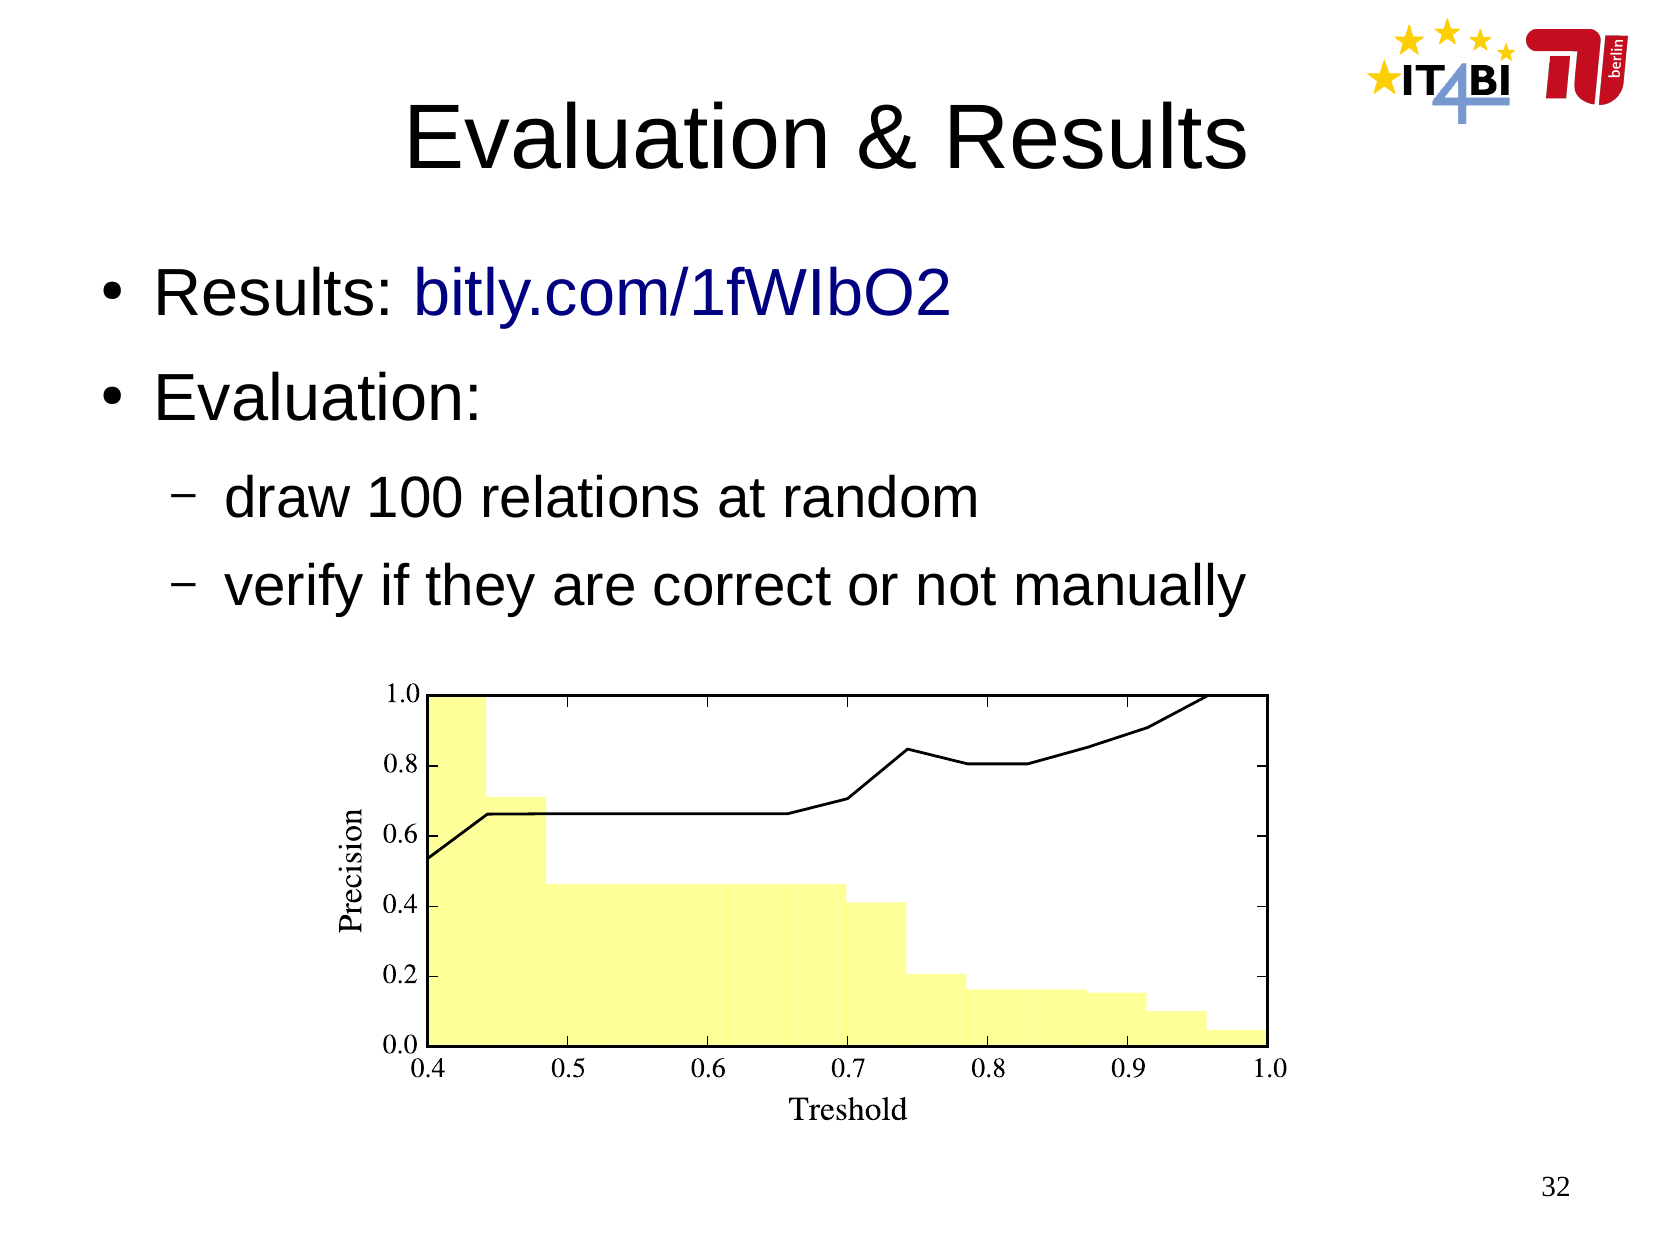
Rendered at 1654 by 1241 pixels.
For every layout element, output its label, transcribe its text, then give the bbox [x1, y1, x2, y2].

picture [307, 652, 1315, 1157]
list Results: bitly.com/1fWIbO2 Evaluation: draw 100 relations at random verify if they are correct or not manually [82, 255, 1571, 1141]
title Evaluation & Results [82, 49, 1571, 226]
picture [1367, 18, 1515, 49]
picture [1526, 29, 1628, 105]
